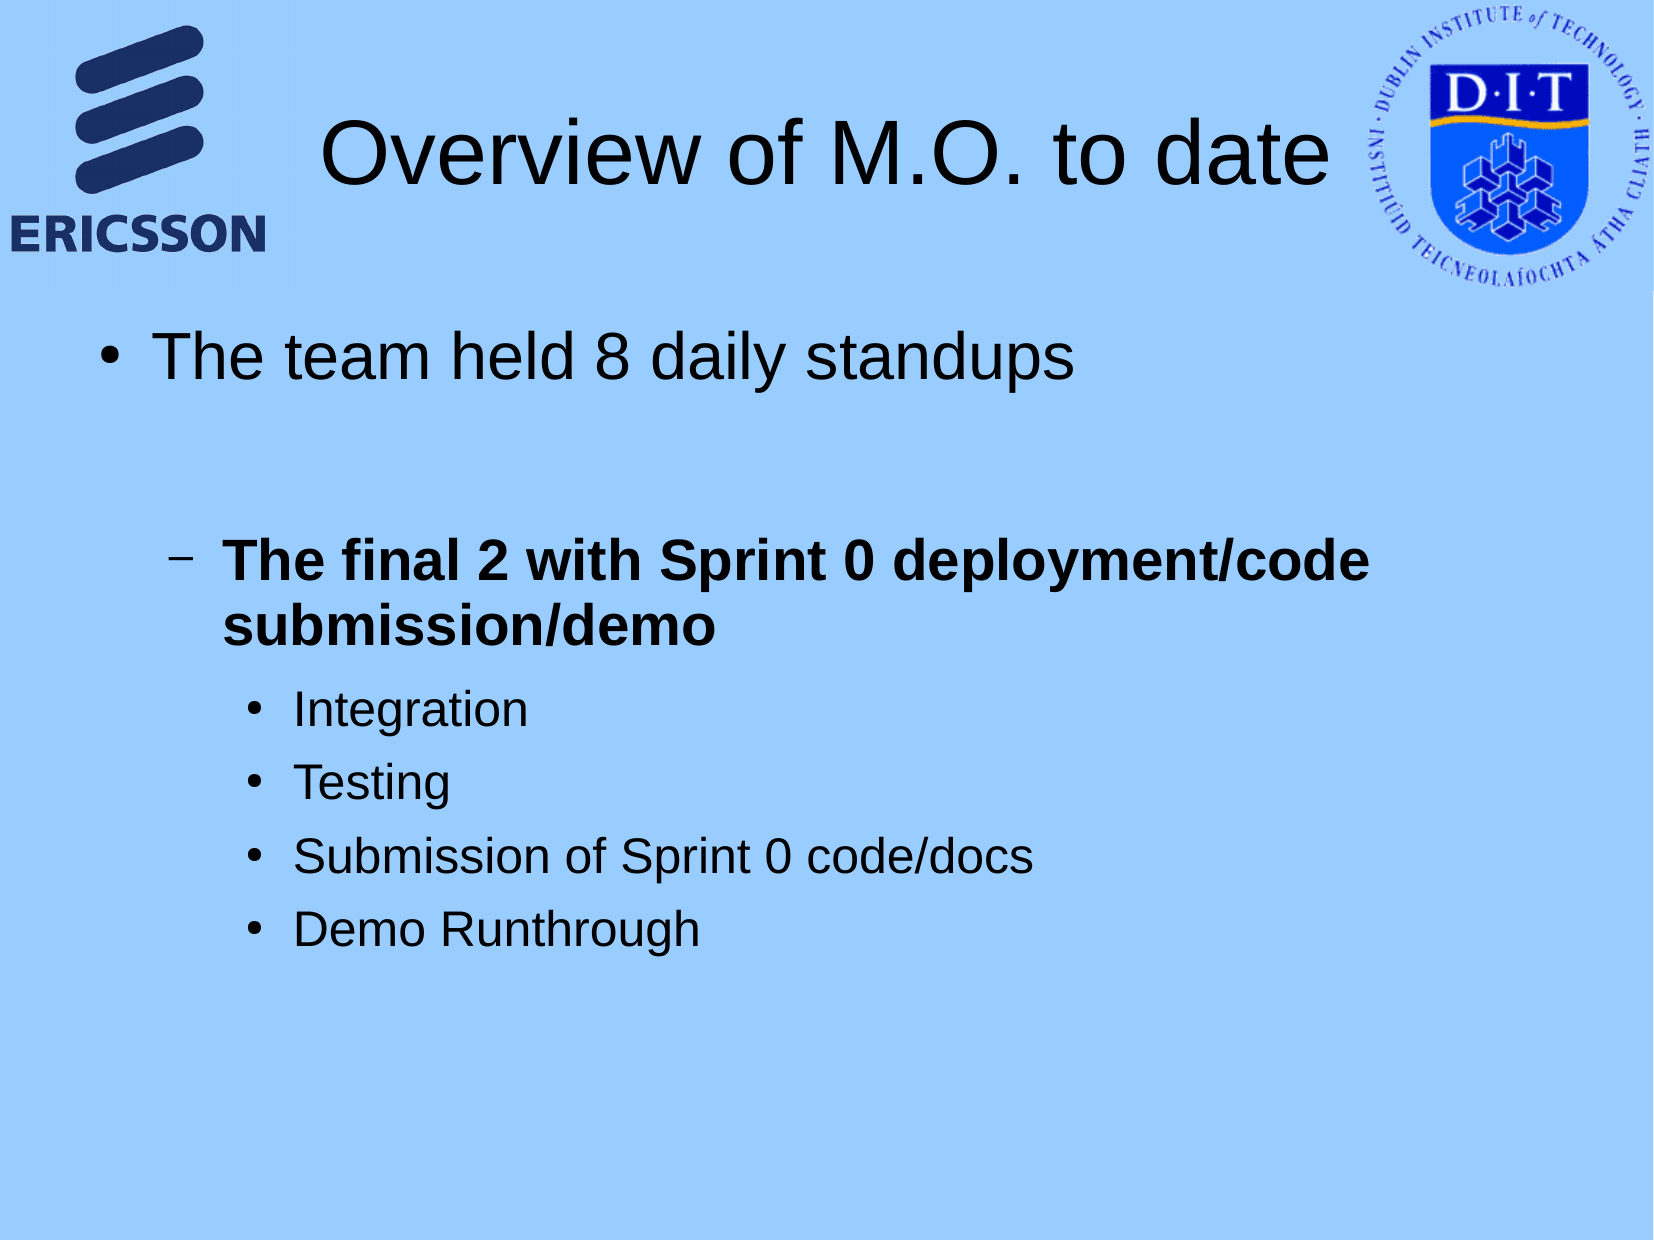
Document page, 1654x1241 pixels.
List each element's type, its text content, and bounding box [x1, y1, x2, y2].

title Overview of M.O. to date [82, 49, 1571, 257]
picture [0, 0, 296, 296]
list The team held 8 daily standups The final 2 with Sprint 0 deployment/code submission/demo Integration Testing Submission of Sprint 0 code/docs Demo Runthrough [80, 318, 1536, 1163]
picture [1364, 0, 1654, 291]
